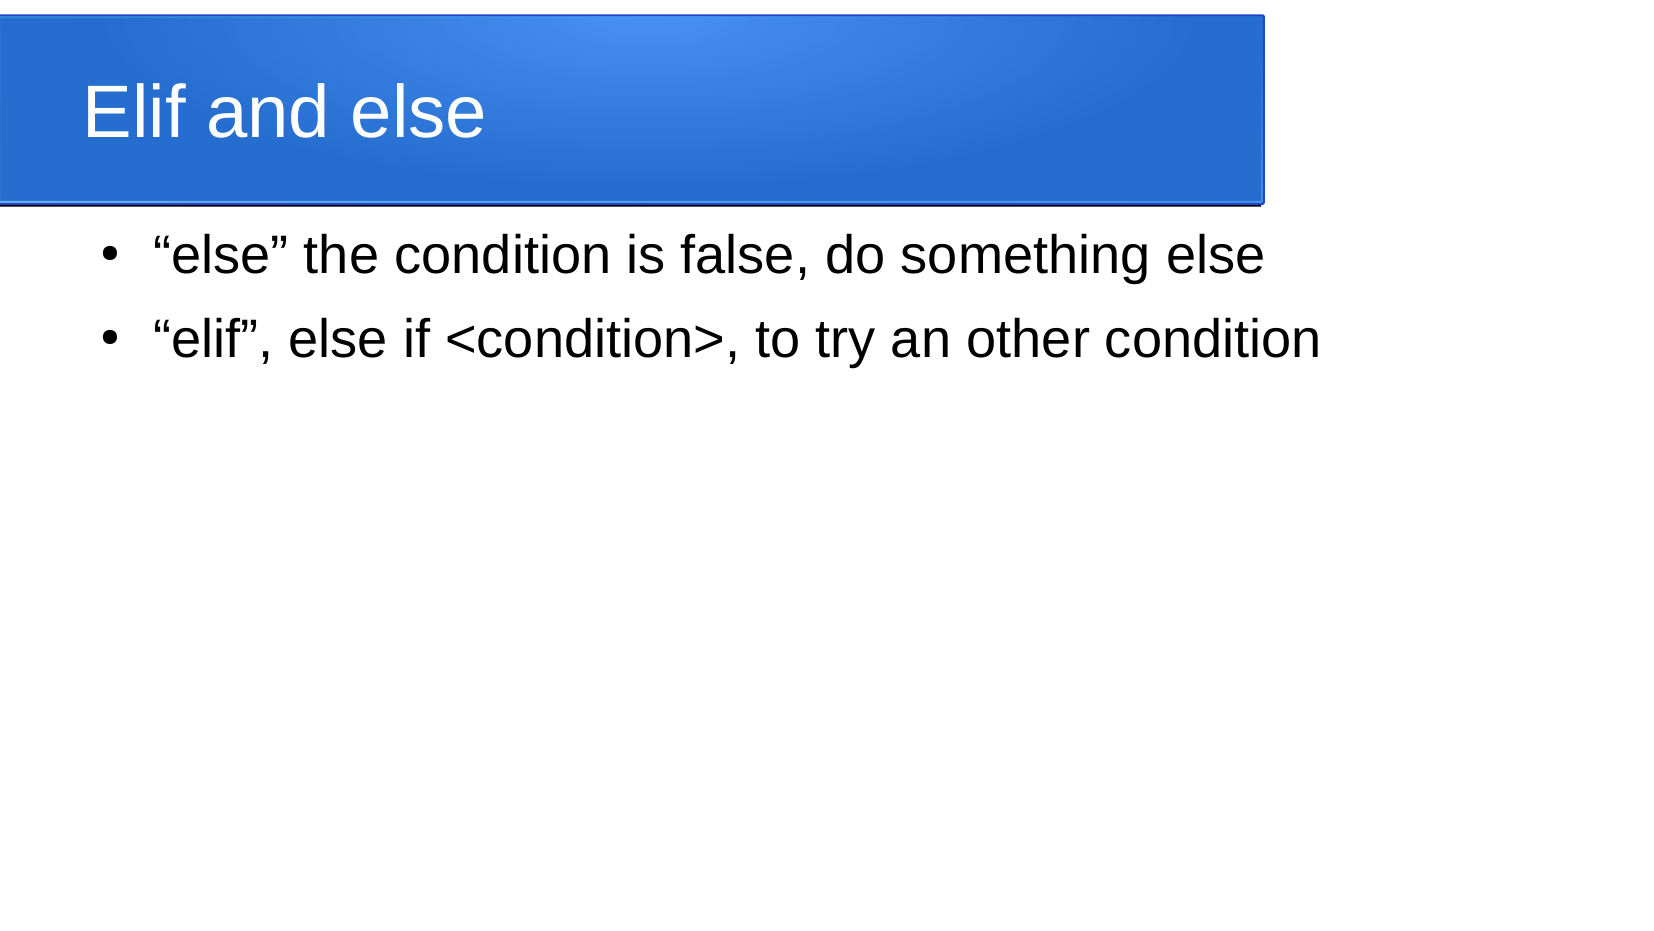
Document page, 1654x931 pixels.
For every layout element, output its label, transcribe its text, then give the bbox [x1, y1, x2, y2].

list “else” the condition is false, do something else “elif”, else if <condition>, to try an other condition [82, 224, 1571, 764]
title Elif and else [82, 35, 1235, 189]
